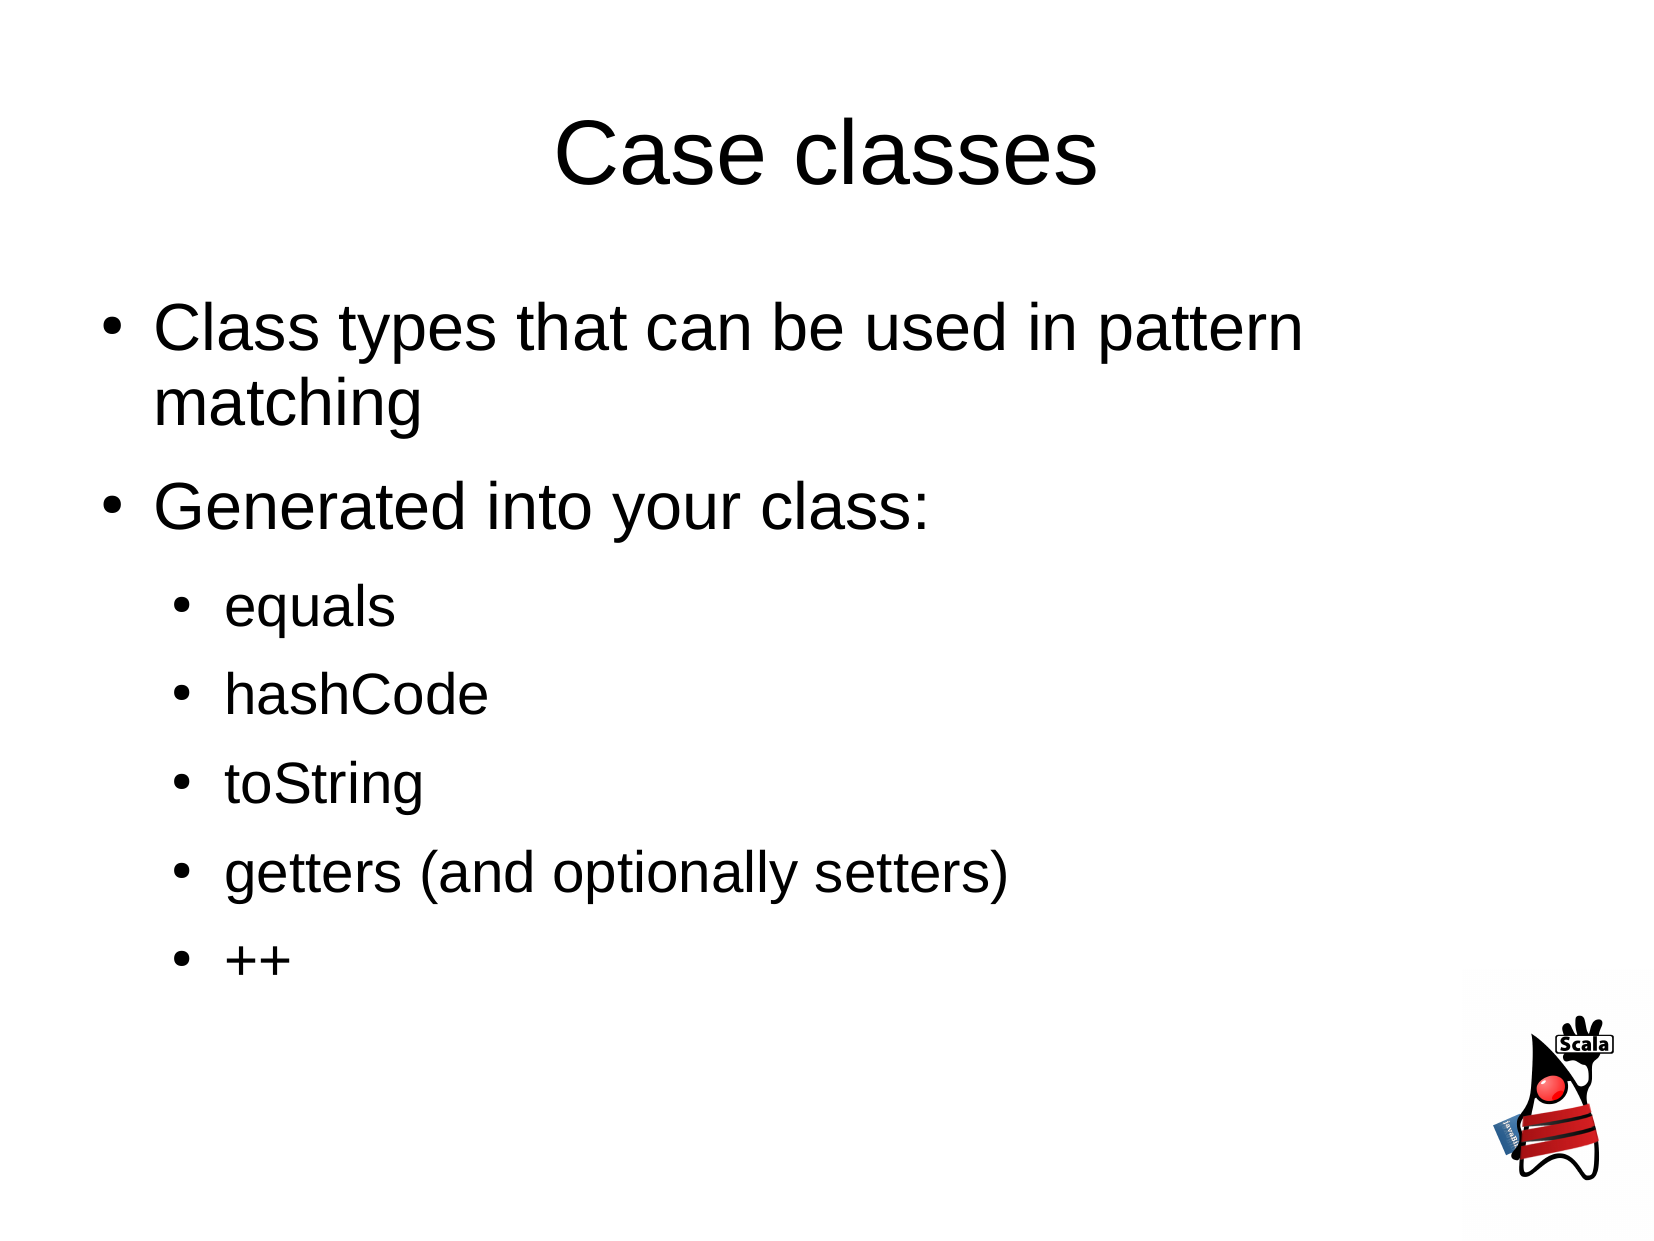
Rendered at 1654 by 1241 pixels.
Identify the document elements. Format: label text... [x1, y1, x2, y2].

list Class types that can be used in pattern matching Generated into your class: equals hashCode toString getters (and optionally setters) ++ [82, 290, 1571, 1109]
picture [1462, 969, 1654, 1241]
title Case classes [82, 56, 1571, 250]
